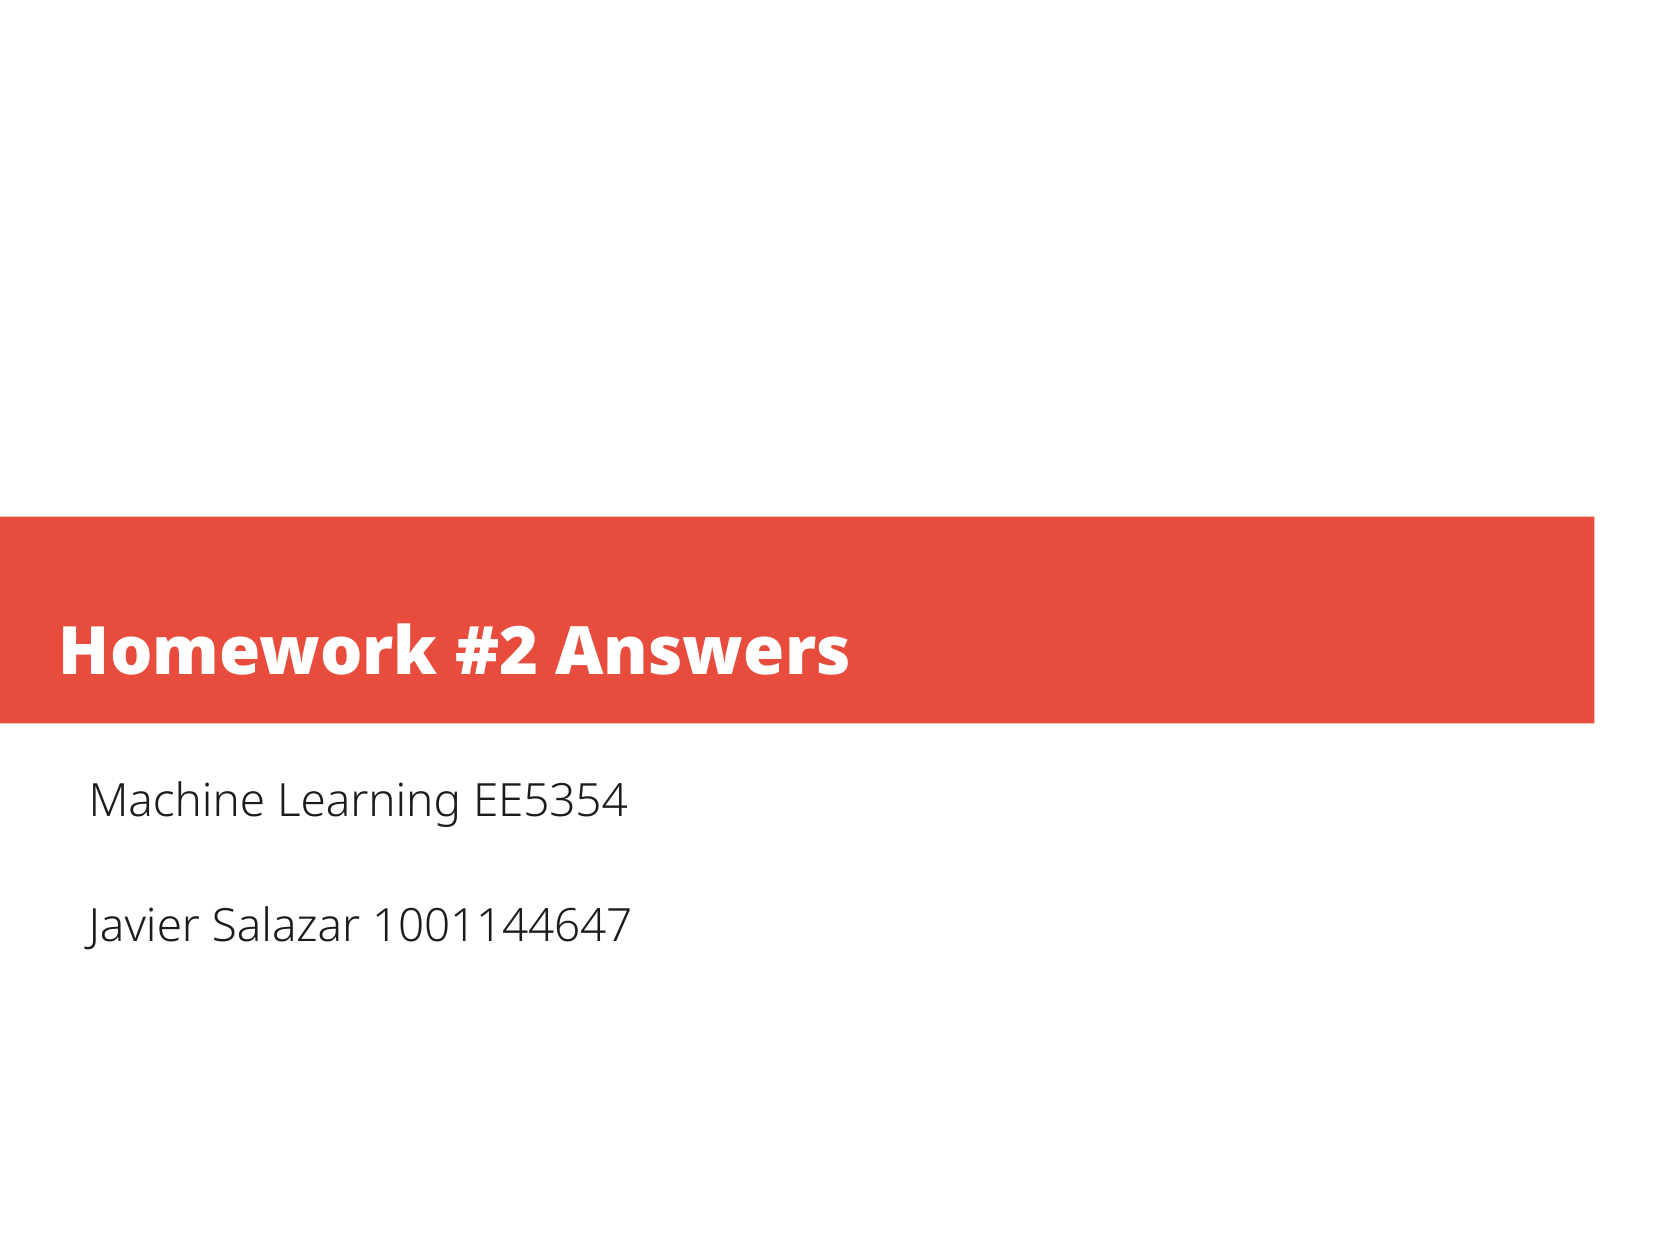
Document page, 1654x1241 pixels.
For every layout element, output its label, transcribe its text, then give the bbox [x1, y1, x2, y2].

subtitle Machine Learning EE5354 Javier Salazar 1001144647 [88, 767, 1595, 1182]
title Homework #2 Answers [59, 546, 1595, 694]
